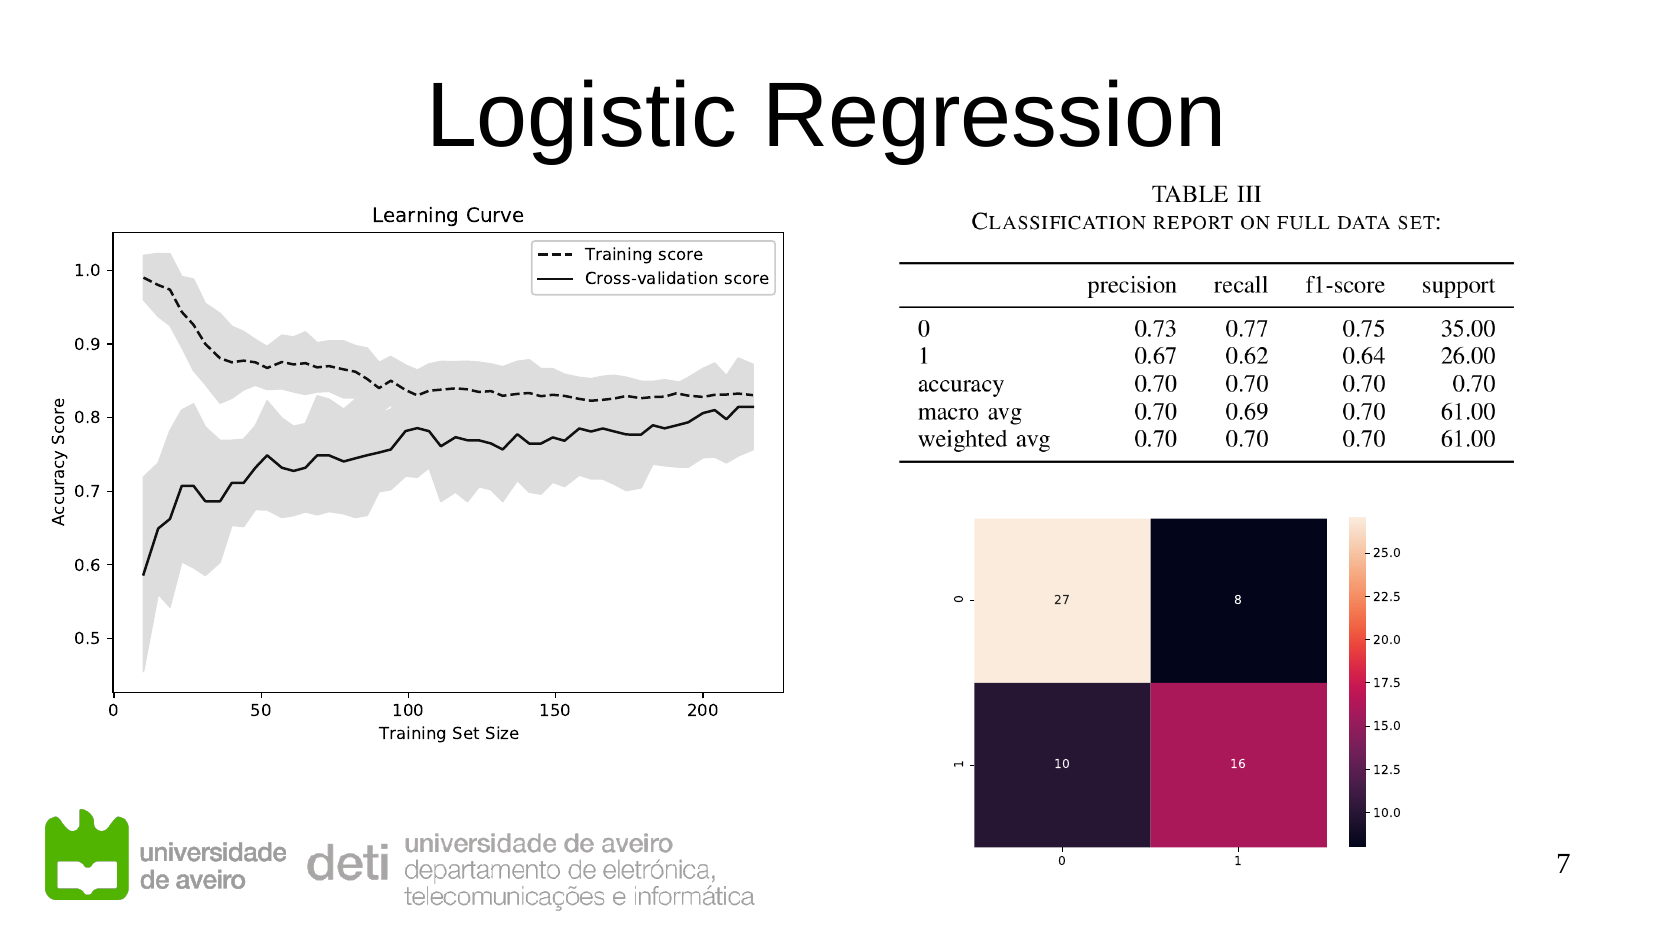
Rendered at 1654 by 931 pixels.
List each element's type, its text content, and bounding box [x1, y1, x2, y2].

picture [45, 809, 286, 900]
picture [885, 178, 1525, 481]
title Logistic Regression [82, 37, 1571, 193]
picture [945, 510, 1411, 877]
picture [300, 827, 755, 912]
picture [40, 195, 796, 755]
